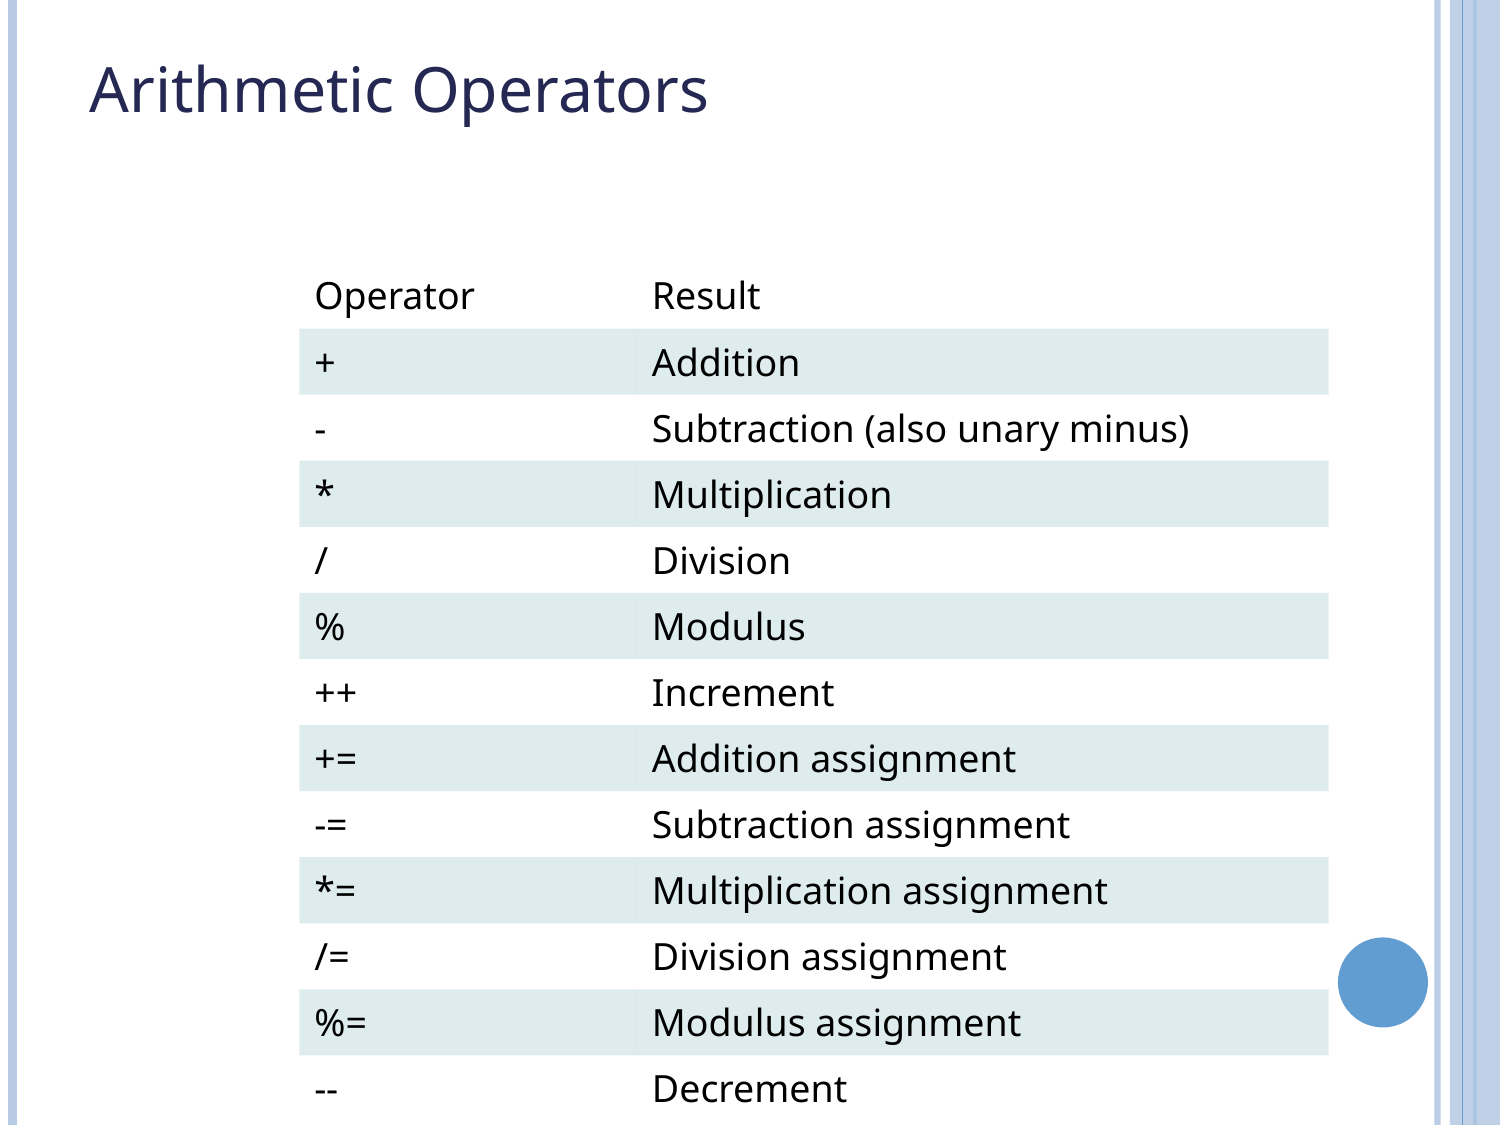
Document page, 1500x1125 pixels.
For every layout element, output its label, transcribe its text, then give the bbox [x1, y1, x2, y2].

table_cell %= [299, 989, 637, 1055]
table_cell Addition assignment [637, 725, 1329, 791]
table_cell Multiplication [637, 461, 1329, 527]
table_cell Modulus assignment [637, 989, 1329, 1055]
table_cell -- [299, 1055, 637, 1122]
table_cell Decrement [637, 1055, 1329, 1122]
table_cell += [299, 725, 637, 791]
table_cell Increment [637, 659, 1329, 725]
table_cell - [299, 395, 637, 461]
title Arithmetic Operators [75, 42, 1425, 231]
table_header Operator [299, 262, 637, 329]
table_cell Modulus [637, 593, 1329, 659]
table_cell % [299, 593, 637, 659]
table_cell + [299, 329, 637, 395]
table_cell *= [299, 857, 637, 923]
table_header Result [637, 262, 1329, 329]
table_cell Multiplication assignment [637, 857, 1329, 923]
table_cell /= [299, 923, 637, 989]
table_cell Division assignment [637, 923, 1329, 989]
table_cell Division [637, 527, 1329, 593]
table_cell Addition [637, 329, 1329, 395]
table_cell -= [299, 791, 637, 857]
table_cell / [299, 527, 637, 593]
table_cell Subtraction (also unary minus) [637, 395, 1329, 461]
table_cell Subtraction assignment [637, 791, 1329, 857]
table_cell ++ [299, 659, 637, 725]
table_cell * [299, 461, 637, 527]
